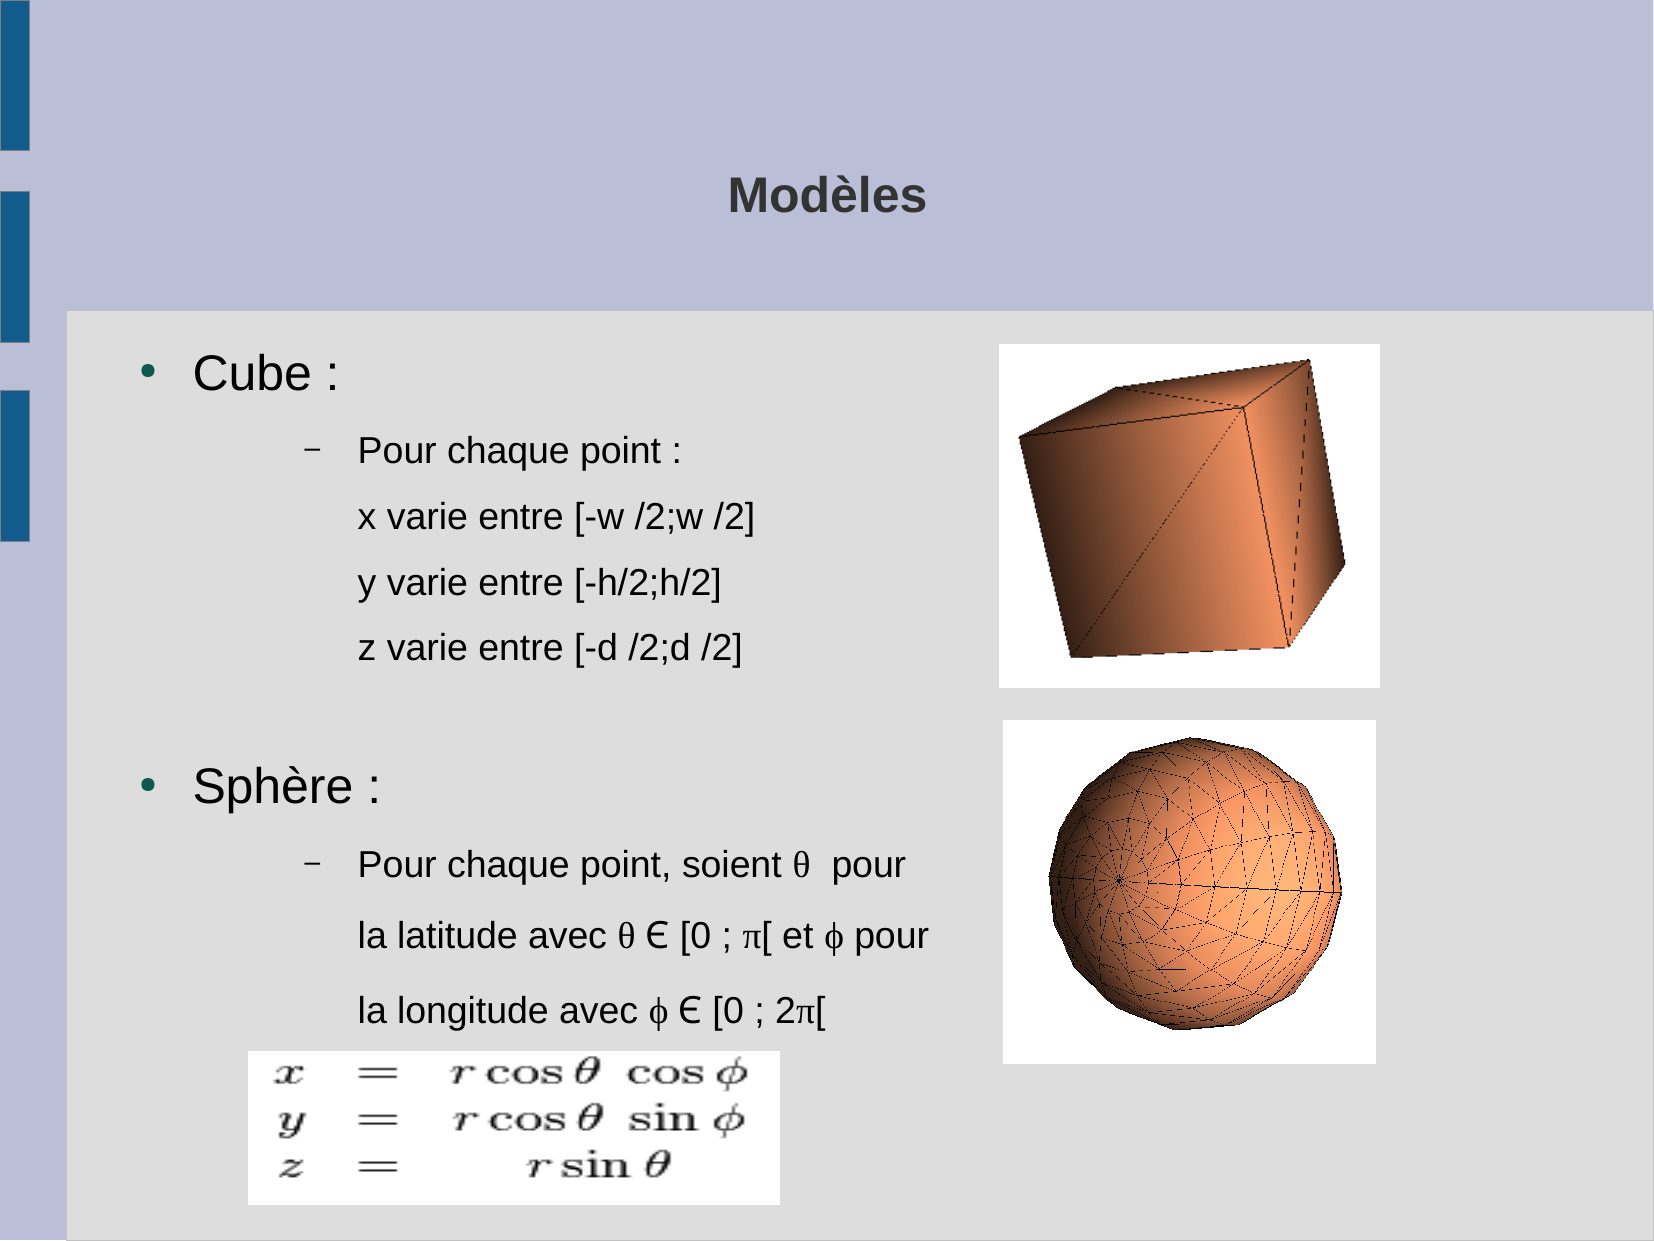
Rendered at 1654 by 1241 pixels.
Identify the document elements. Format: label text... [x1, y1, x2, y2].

picture [1003, 720, 1376, 1064]
title Modèles [121, 91, 1534, 299]
list Cube : Pour chaque point : x varie entre [-w /2;w /2] y varie entre [-h/2;h/2] z varie entre [-d /2;d /2] Sphère : Pour chaque point, soient θ pour la latitude avec θ Є [0 ; π[ et ϕ pour la longitude avec ϕ Є [0 ; 2π[ [121, 344, 945, 1215]
picture [999, 344, 1380, 688]
picture [248, 1051, 780, 1205]
